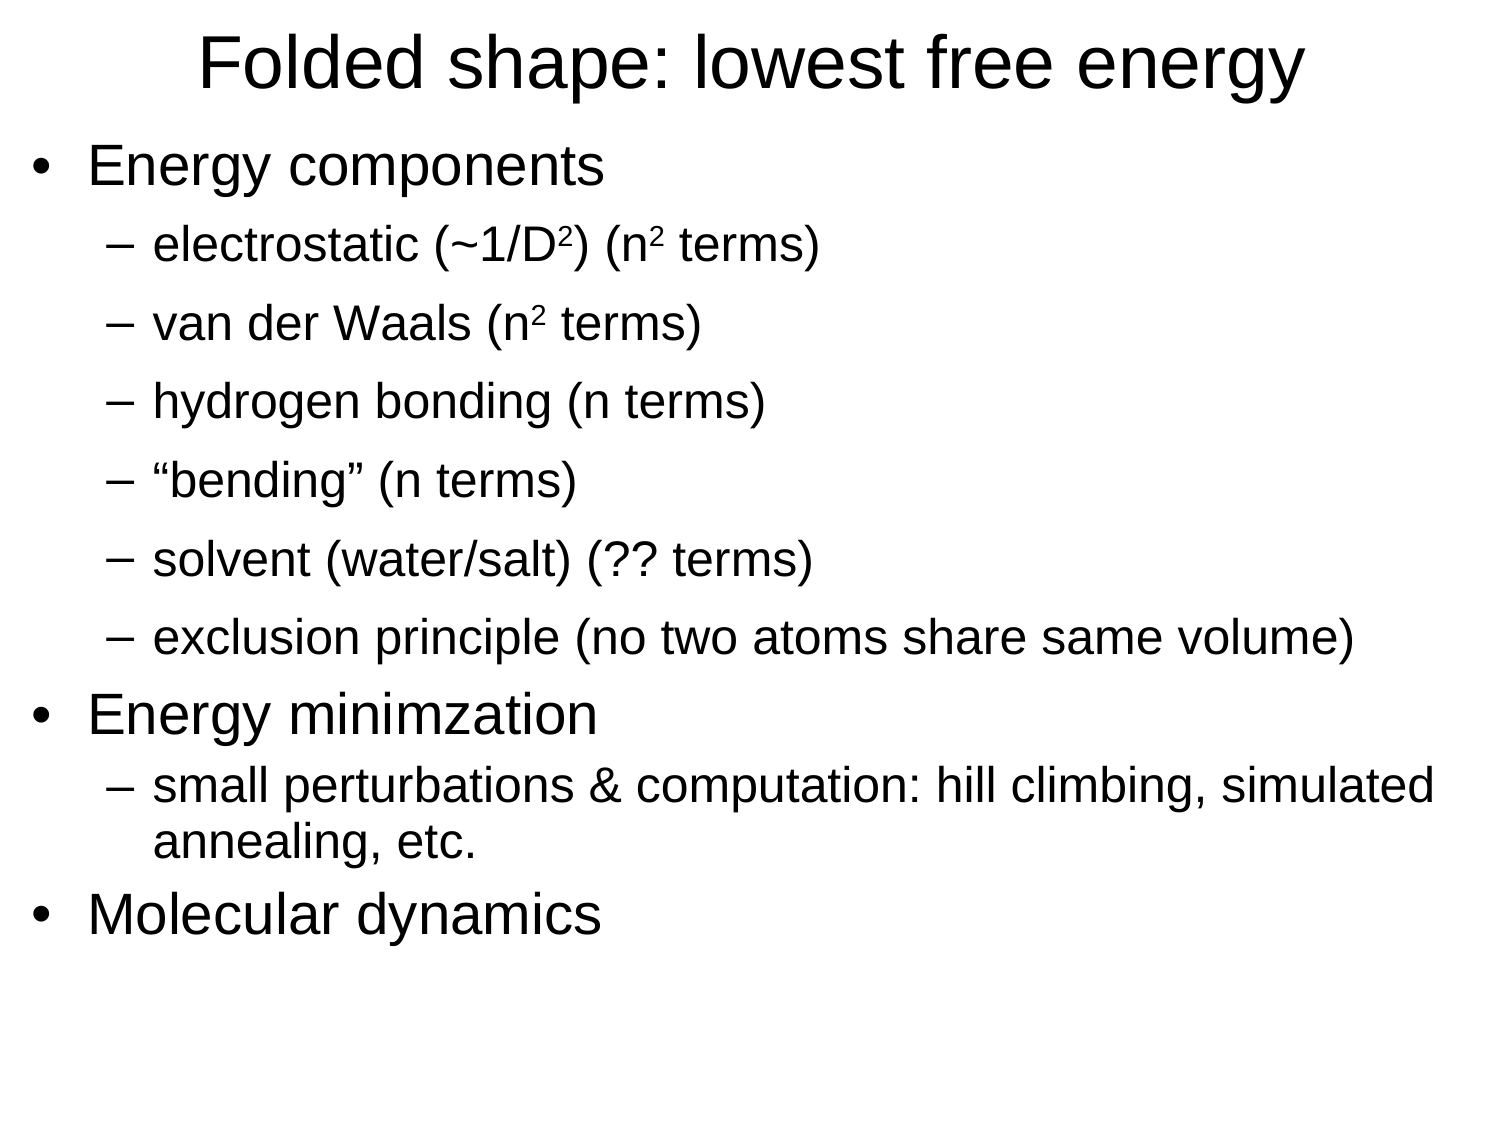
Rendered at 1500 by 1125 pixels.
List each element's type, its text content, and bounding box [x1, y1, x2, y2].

list Energy components electrostatic (~1/D2) (n2 terms)‏ van der Waals (n2 terms)‏ hydrogen bonding (n terms)‏ “bending” (n terms)‏ solvent (water/salt) (?? terms)‏ exclusion principle (no two atoms share same volume)‏ Energy minimzation small perturbations & computation: hill climbing, simulated annealing, etc. Molecular dynamics [16, 124, 1485, 1087]
title Folded shape: lowest free energy [19, 2, 1485, 123]
